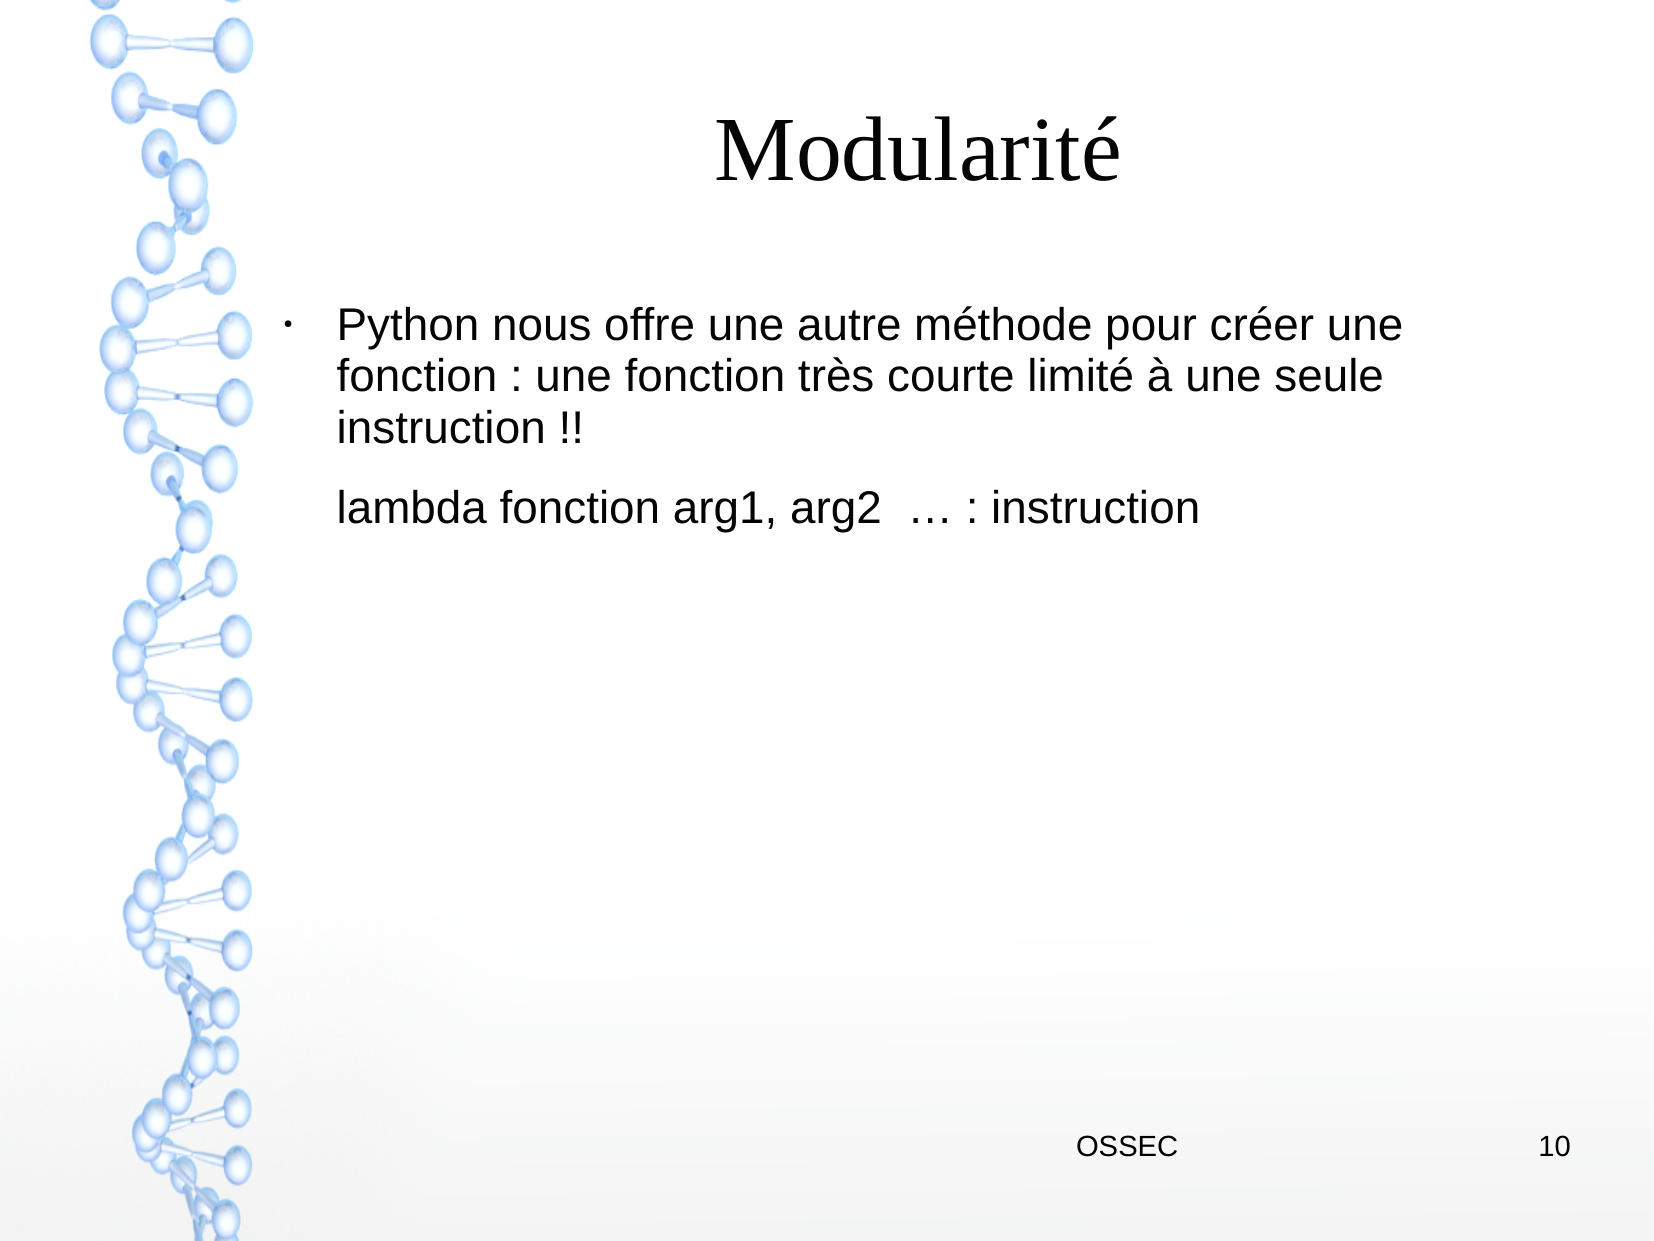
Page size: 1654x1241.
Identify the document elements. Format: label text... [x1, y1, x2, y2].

picture [0, 0, 1654, 1241]
list Python nous offre une autre méthode pour créer une fonction : une fonction très courte limité à une seule instruction !! lambda fonction arg1, arg2 … : instruction [265, 299, 1595, 1019]
title Modularité [265, 47, 1595, 252]
